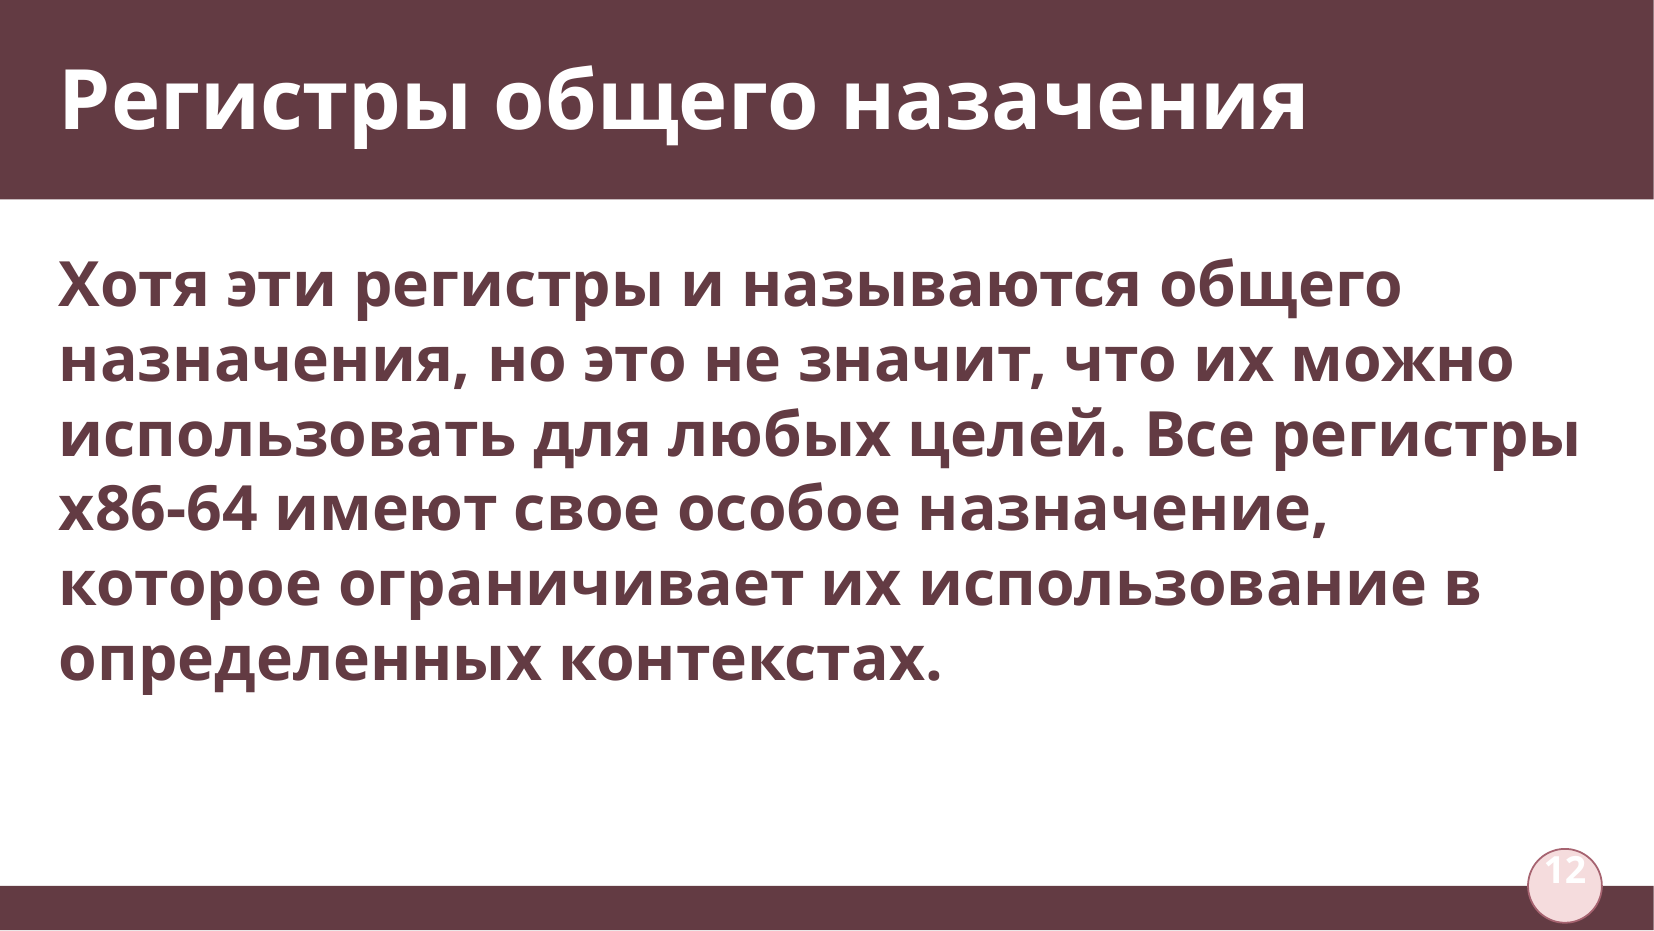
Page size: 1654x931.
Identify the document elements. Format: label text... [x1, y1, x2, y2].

list Хотя эти регистры и называются общего назначения, но это не значит, что их можно использовать для любых целей. Все регистры x86-64 имеют свое особое назначение, которое ограничивает их использование в определенных контекстах. [59, 243, 1595, 864]
title Регистры общего назачения [59, 37, 1595, 155]
